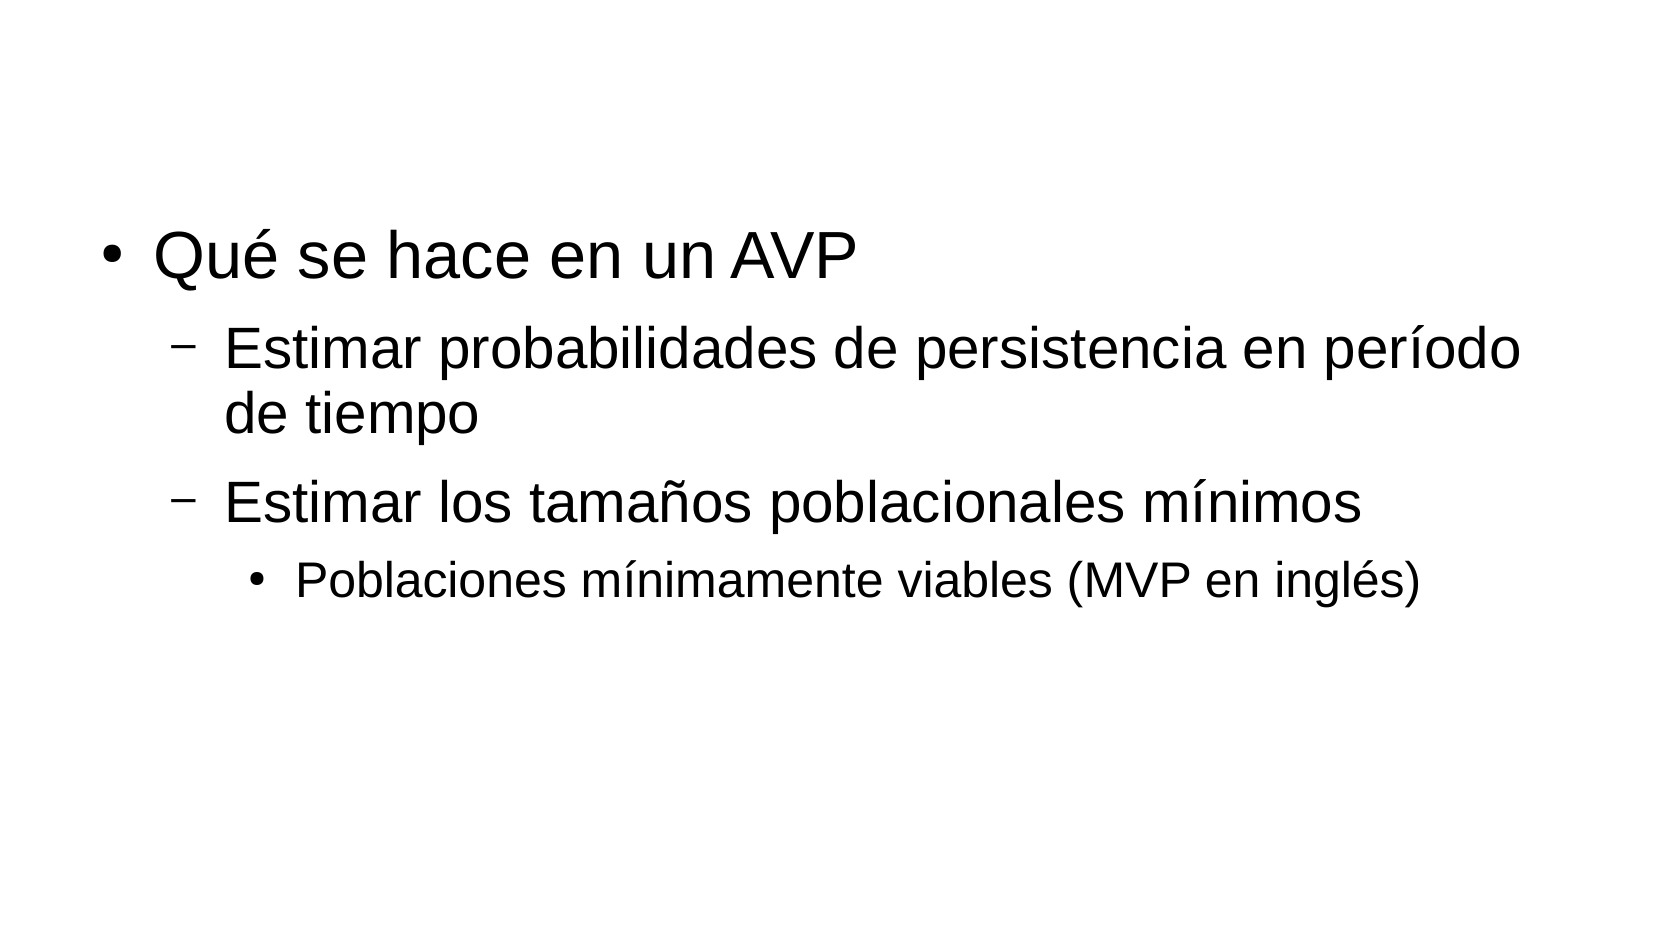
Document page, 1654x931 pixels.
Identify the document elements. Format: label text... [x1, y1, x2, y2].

list Qué se hace en un AVP Estimar probabilidades de persistencia en período de tiempo Estimar los tamaños poblacionales mínimos Poblaciones mínimamente viables (MVP en inglés) [82, 217, 1571, 758]
